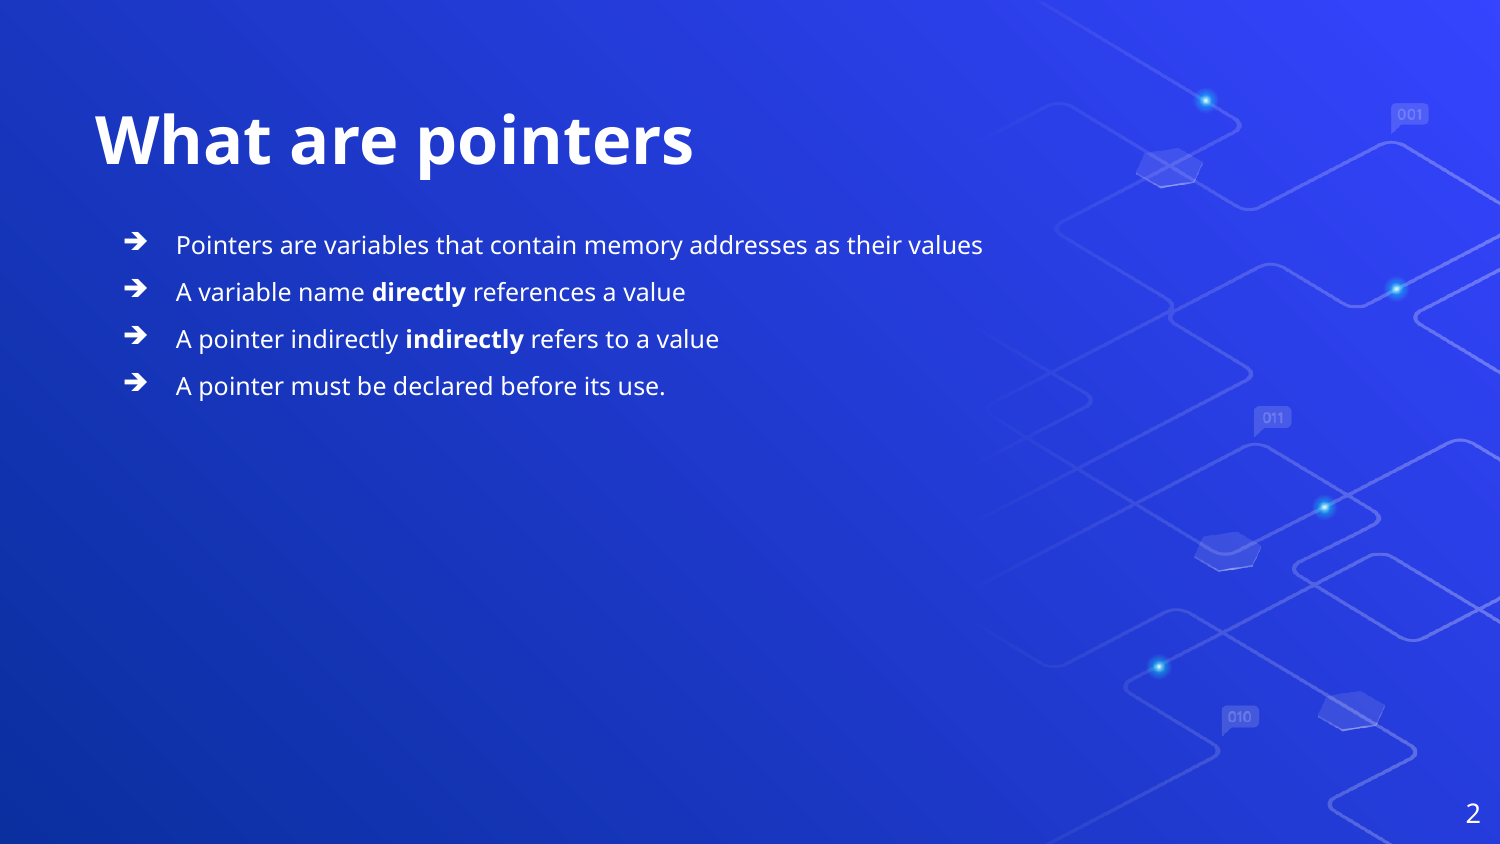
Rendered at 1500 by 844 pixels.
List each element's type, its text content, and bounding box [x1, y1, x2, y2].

text_box What are pointers [95, 36, 1082, 178]
picture [0, 0, 1500, 844]
text_box Pointers are variables that contain memory addresses as their values A variable name directly references a value A pointer indirectly indirectly refers to a value A pointer must be declared before its use. [105, 225, 1375, 743]
text_box <number> [1391, 782, 1482, 844]
